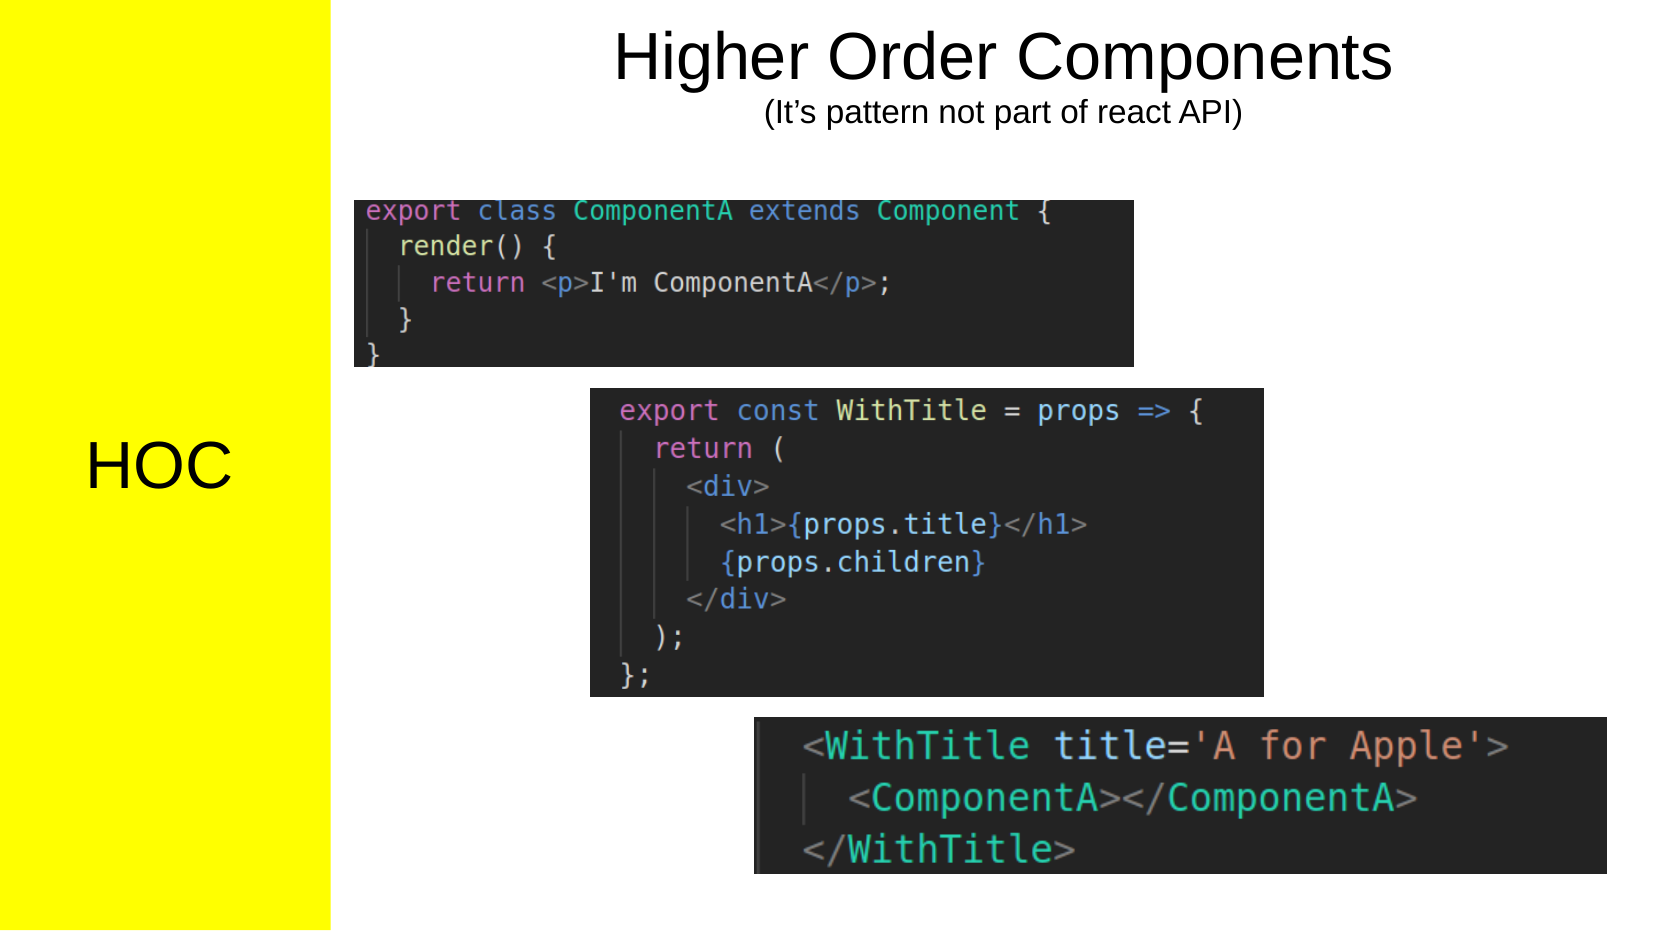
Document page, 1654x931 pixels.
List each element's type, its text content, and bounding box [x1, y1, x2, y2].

picture [590, 388, 1264, 697]
text_box Higher Order Components (It’s pattern not part of react API) [366, 11, 1642, 139]
picture [754, 717, 1607, 875]
picture [354, 200, 1134, 367]
list HOC [0, 0, 331, 931]
